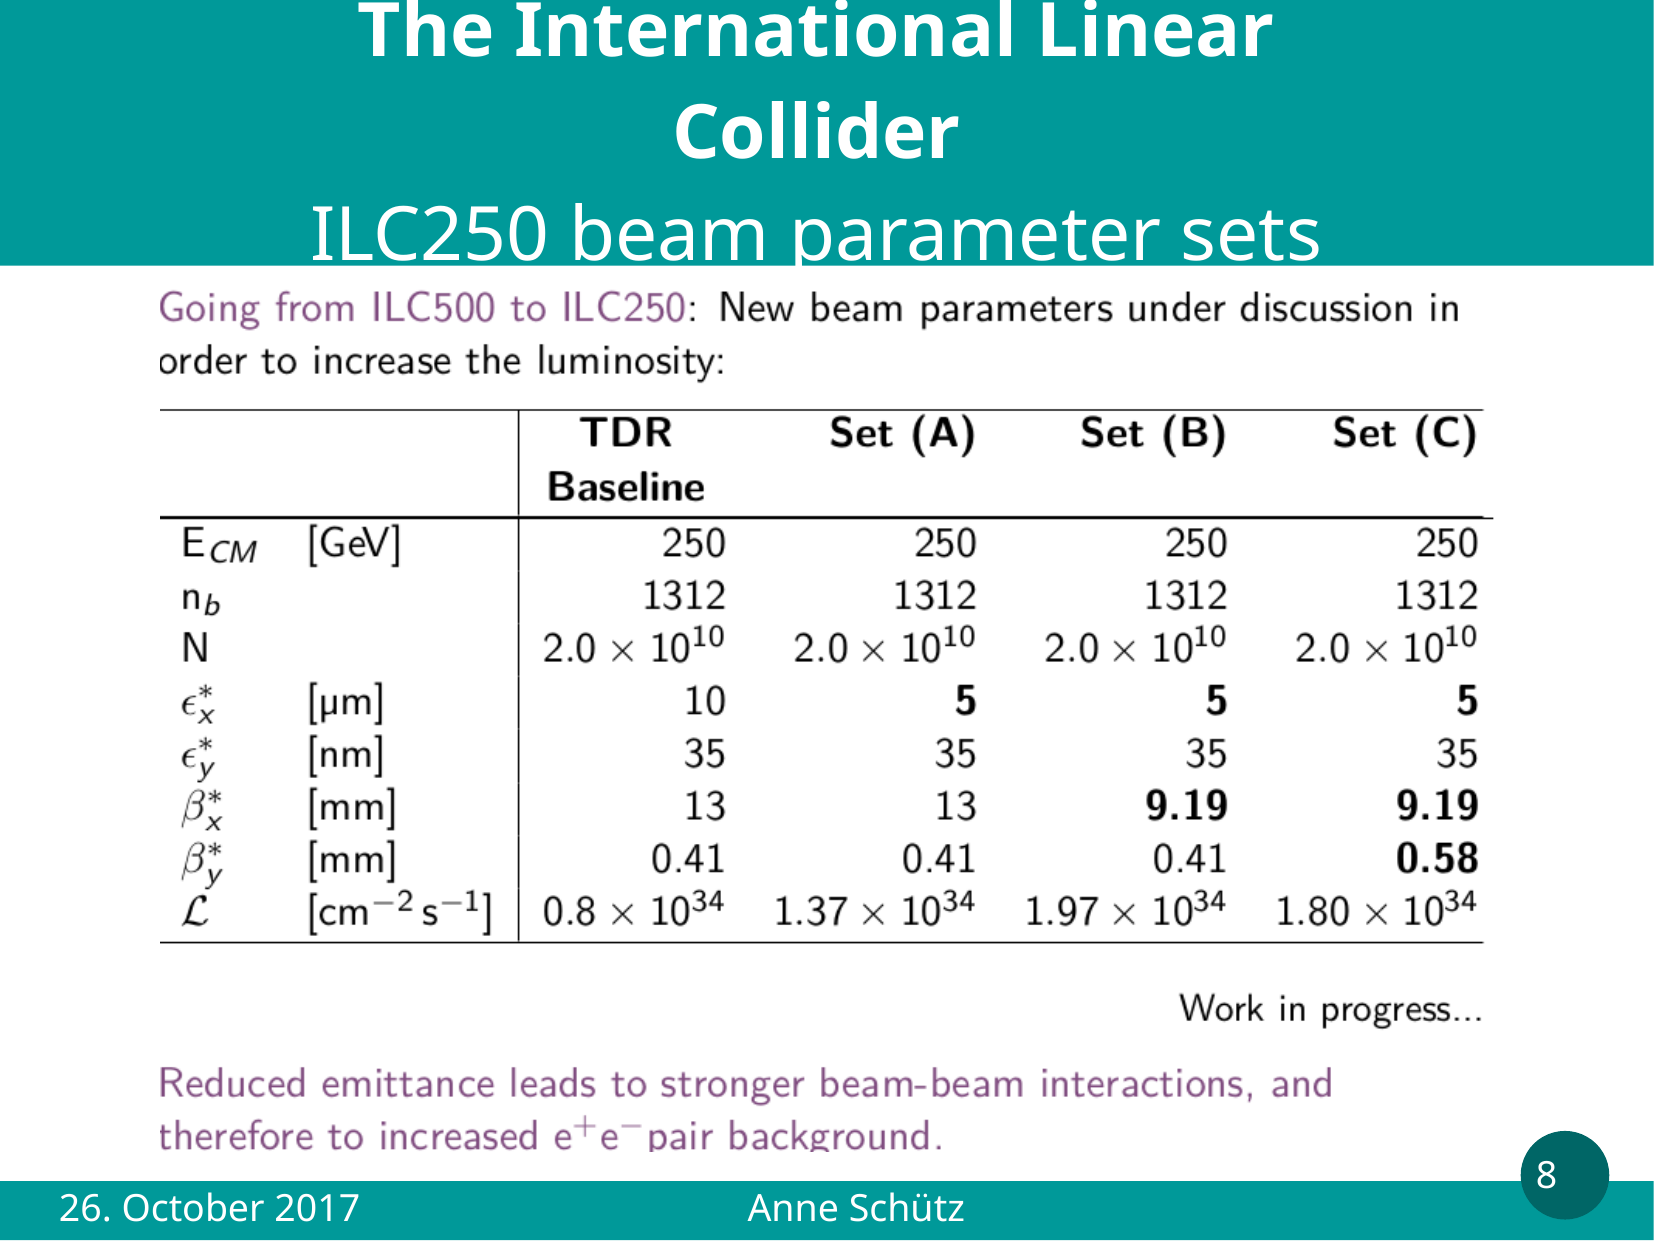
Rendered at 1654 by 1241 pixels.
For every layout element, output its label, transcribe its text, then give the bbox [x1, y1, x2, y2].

title The International Linear Collider ILC250 beam parameter sets [310, 0, 1344, 285]
picture [160, 285, 1494, 1152]
